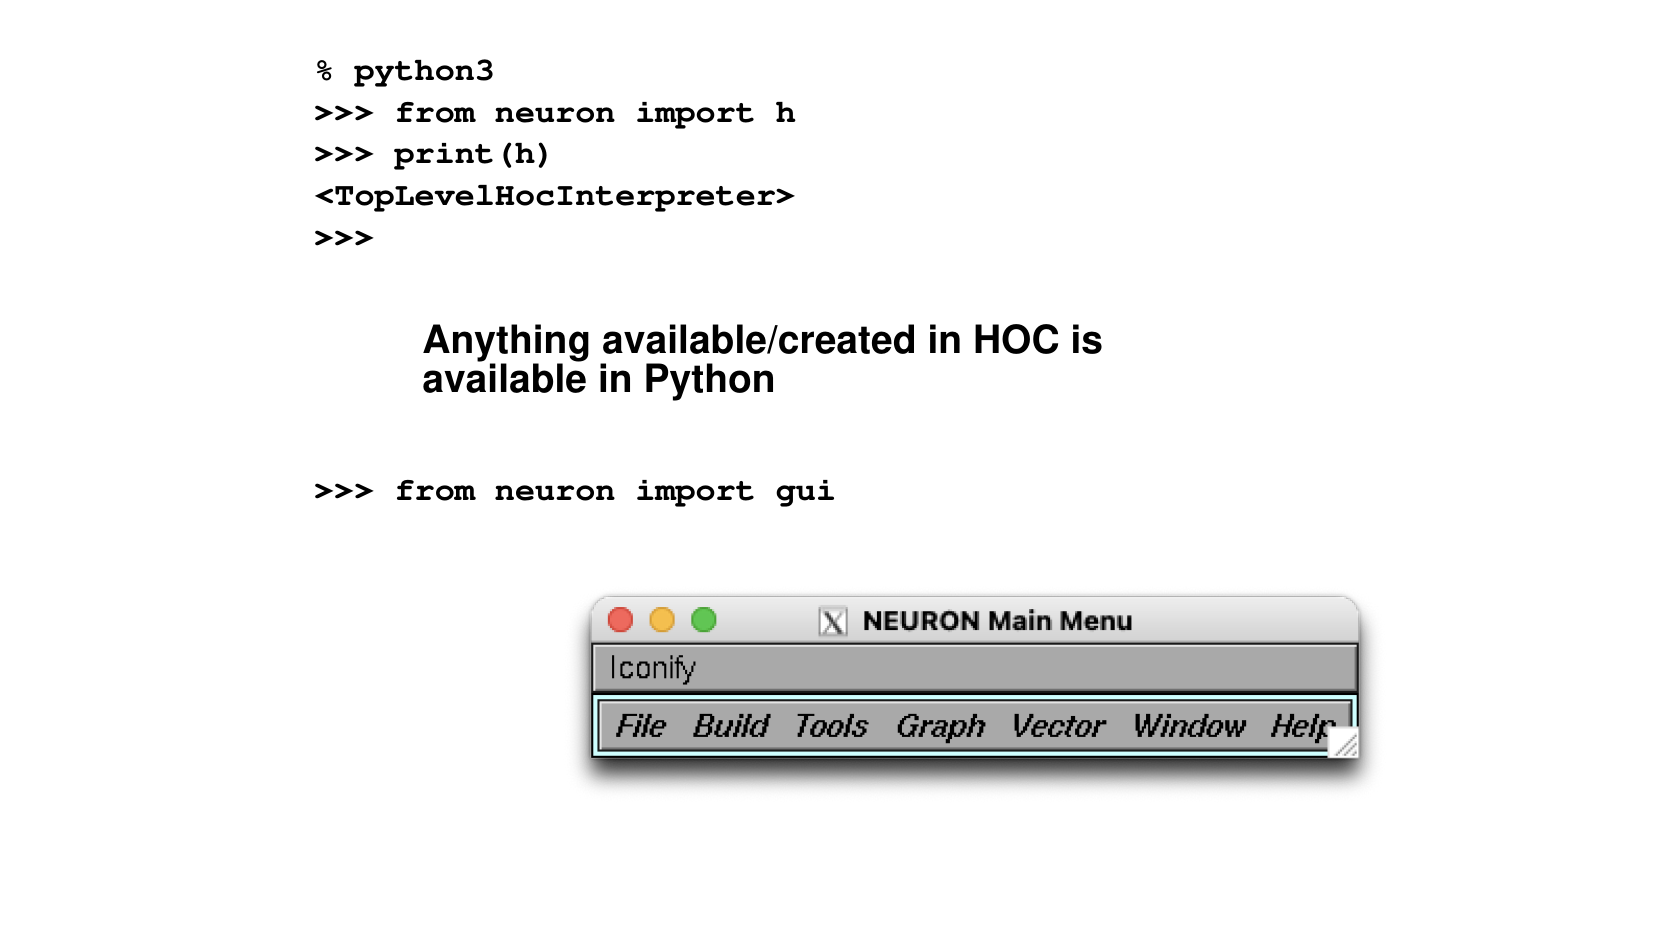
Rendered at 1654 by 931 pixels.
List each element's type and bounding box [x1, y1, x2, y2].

picture [258, 10, 1422, 931]
